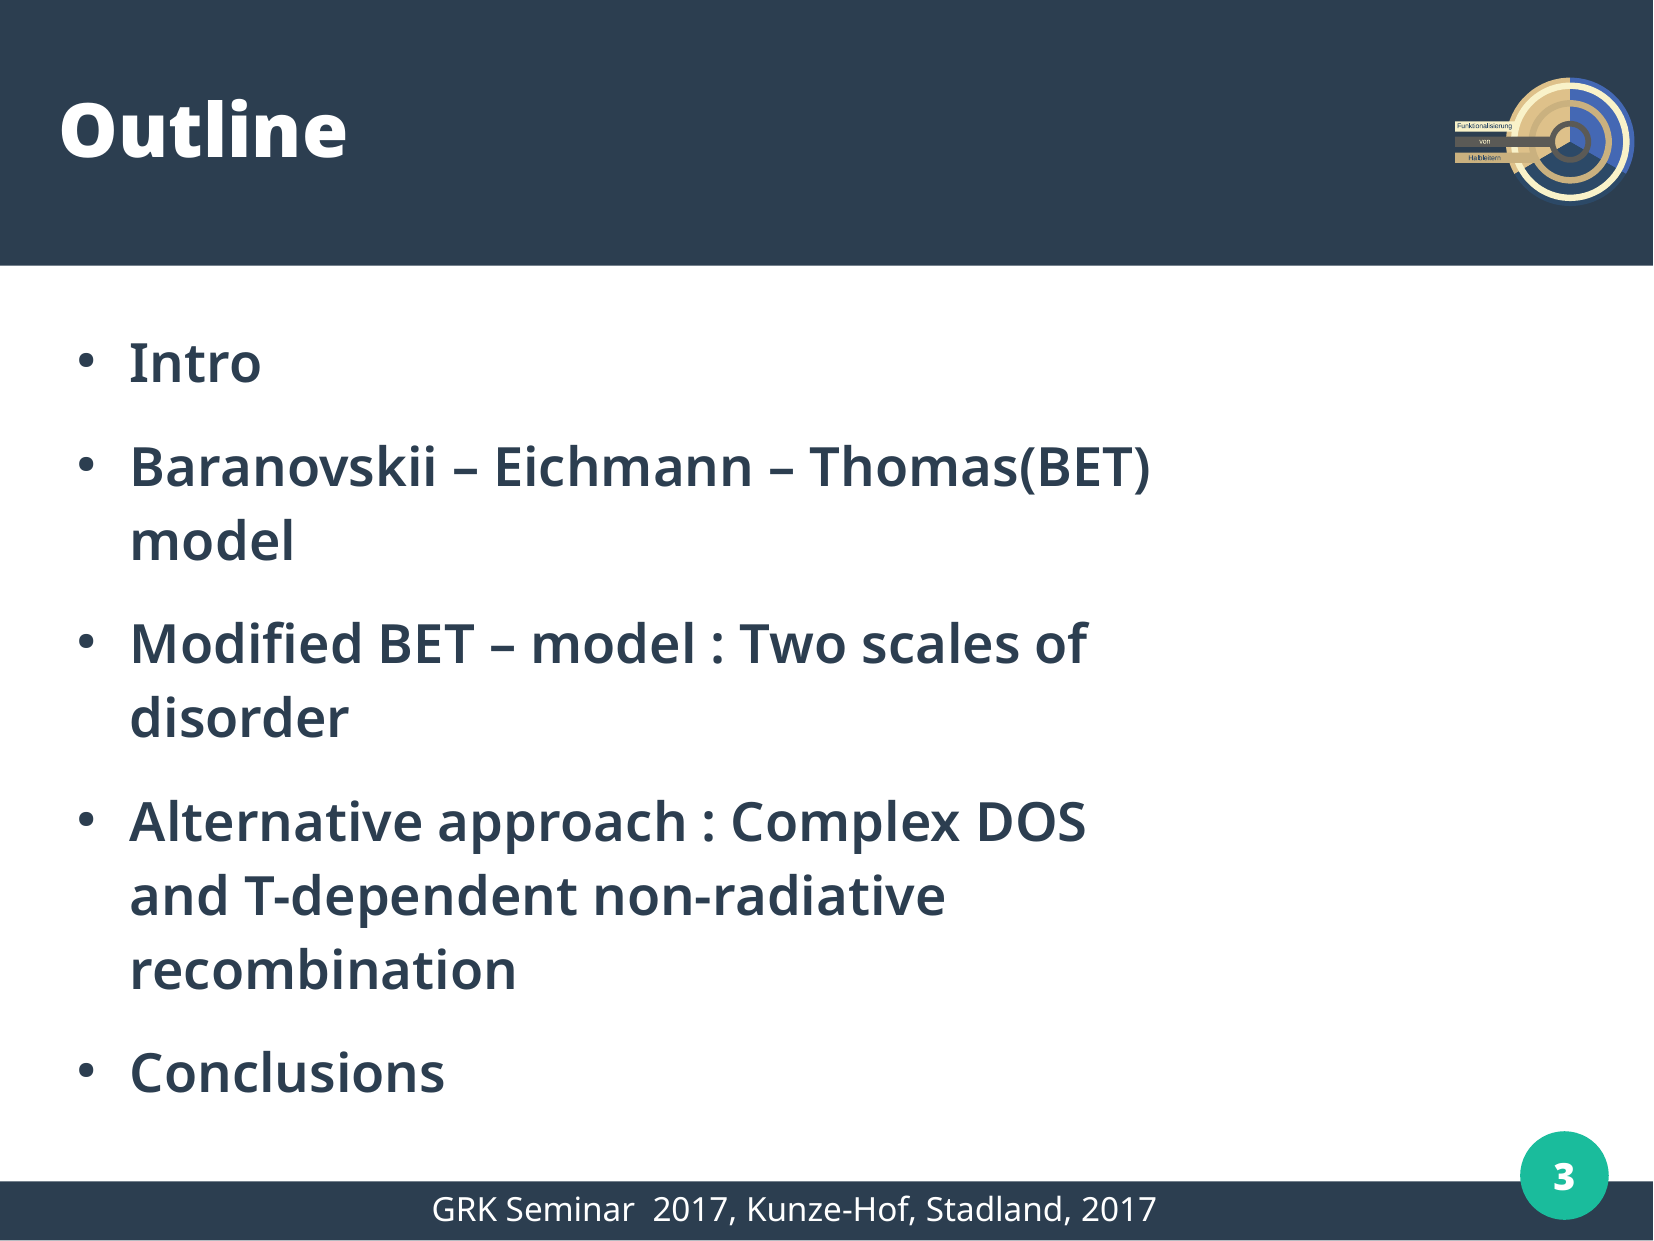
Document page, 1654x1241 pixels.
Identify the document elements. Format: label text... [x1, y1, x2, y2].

title Outline [58, 49, 1594, 207]
list Intro Baranovskii – Eichmann – Thomas(BET) model Modified BET – model : Two scales of disorder Alternative approach : Complex DOS and T-dependent non-radiative recombination Conclusions [58, 324, 1171, 1152]
picture [1455, 77, 1636, 207]
text_box GRK Seminar 2017, Kunze-Hof, Stadland, 2017 [135, 1178, 1456, 1241]
